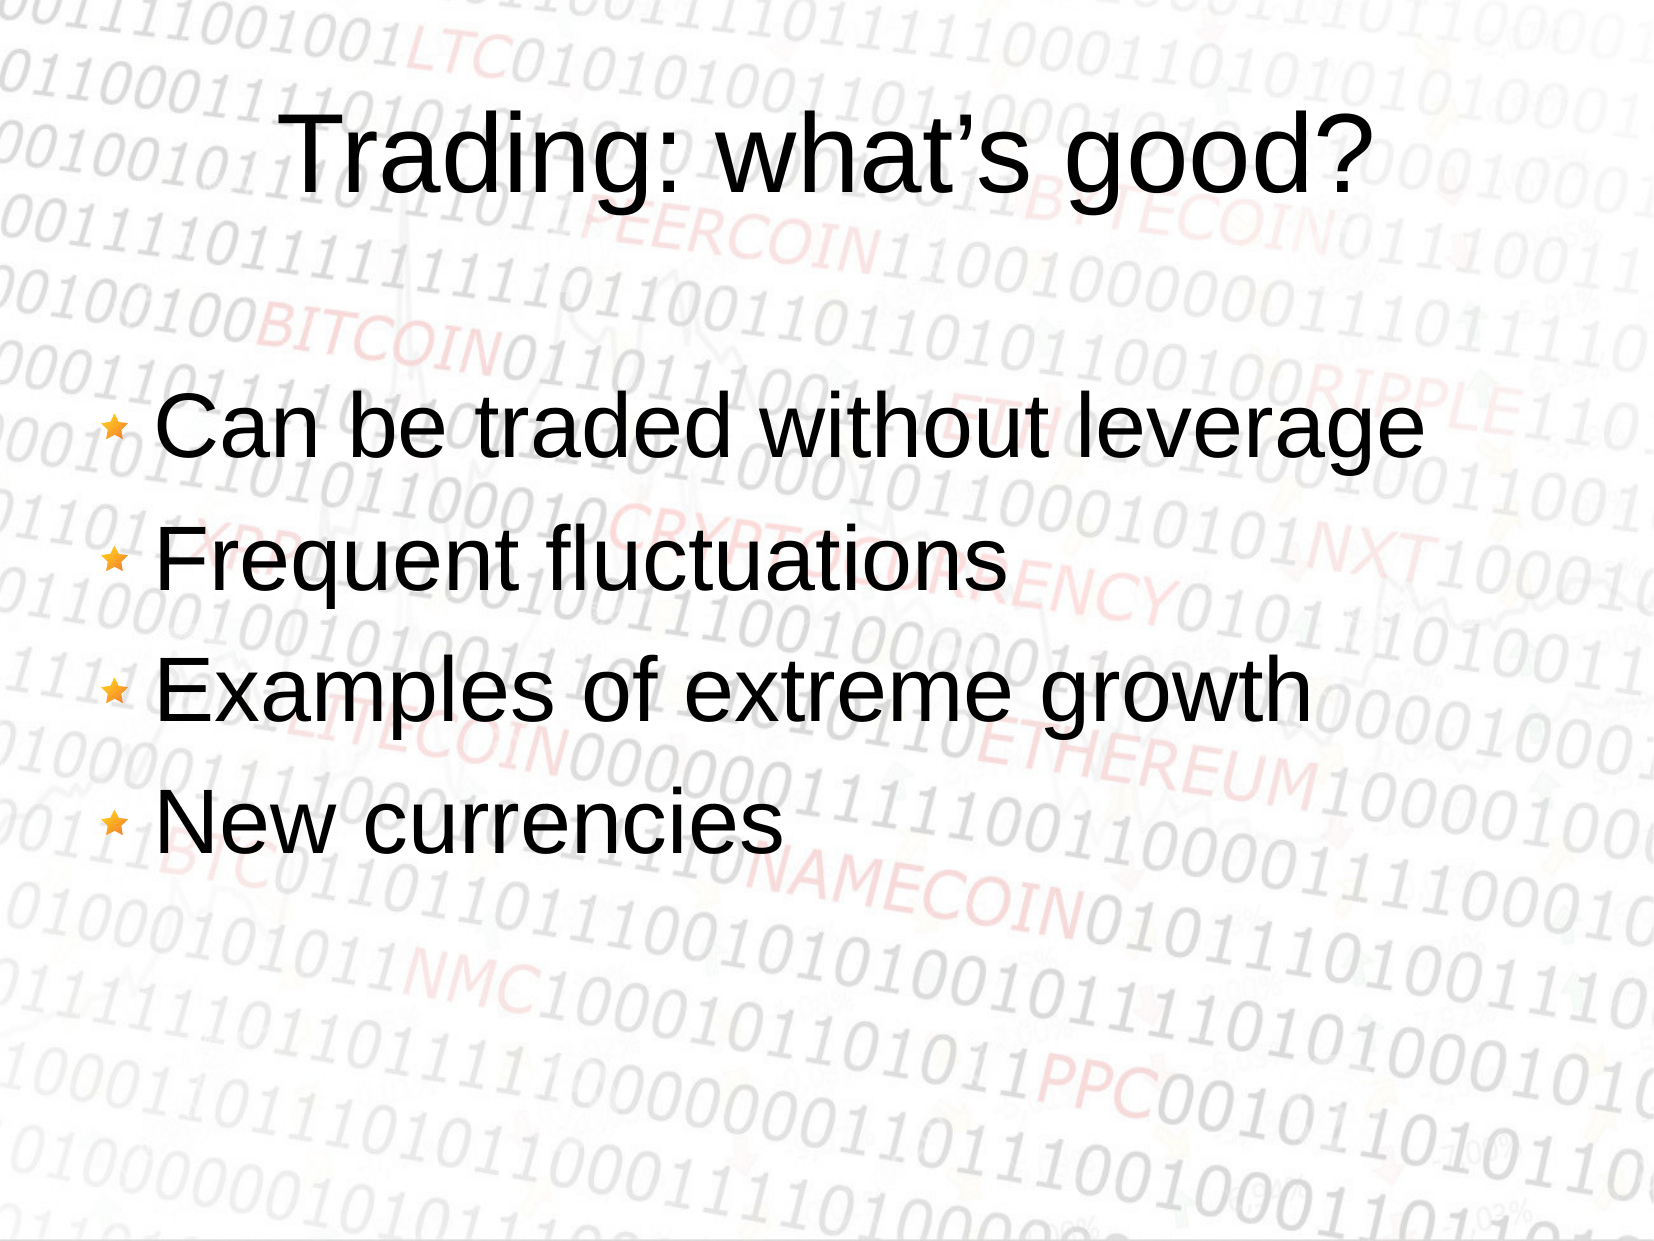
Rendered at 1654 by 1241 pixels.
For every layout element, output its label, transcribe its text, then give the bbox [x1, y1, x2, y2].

list Can be traded without leverage Frequent fluctuations Examples of extreme growth New currencies [82, 375, 1571, 1010]
title Trading: what’s good? [82, 49, 1571, 257]
picture [0, 0, 1654, 1241]
